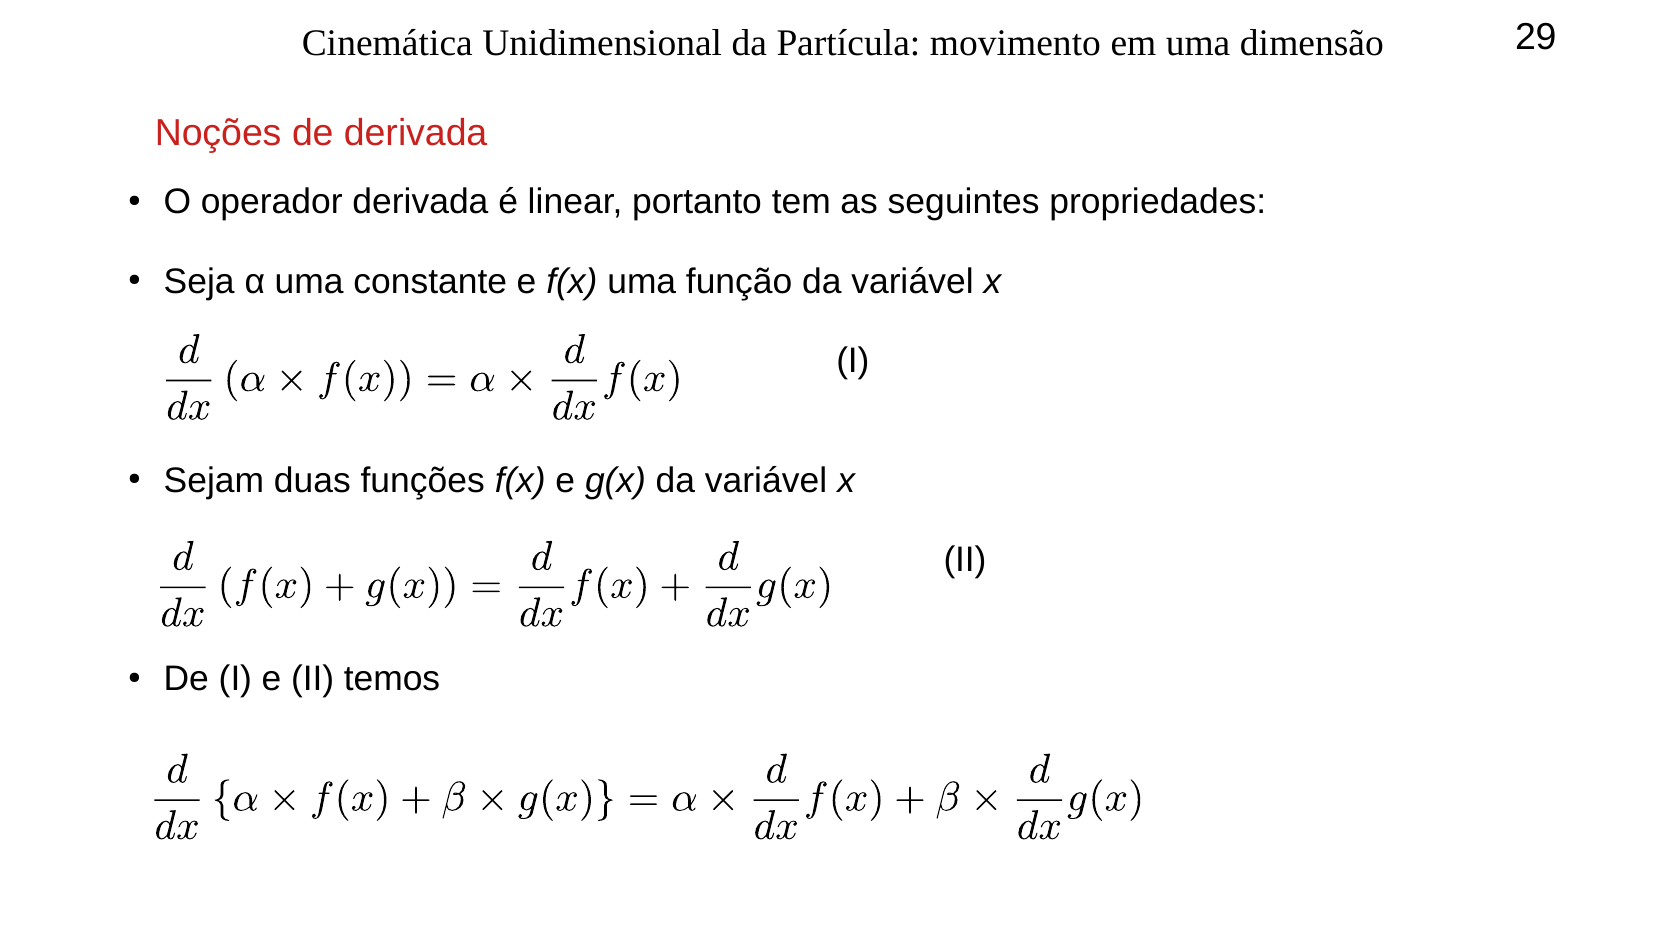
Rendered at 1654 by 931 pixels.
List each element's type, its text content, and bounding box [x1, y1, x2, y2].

picture [152, 752, 1142, 841]
text_box <number> [1500, 7, 1654, 78]
picture [158, 539, 831, 629]
text_box Cinemática Unidimensional da Partícula: movimento em uma dimensão [287, 0, 1401, 72]
picture [164, 332, 681, 422]
text_box O operador derivada é linear, portanto tem as seguintes propriedades: Seja α uma constante e f(x) uma função da variável x (I) Sejam duas funções f(x) e g(x) da variável x (II) De (I) e (II) temos [113, 174, 1504, 826]
text_box Noções de derivada [140, 103, 557, 161]
